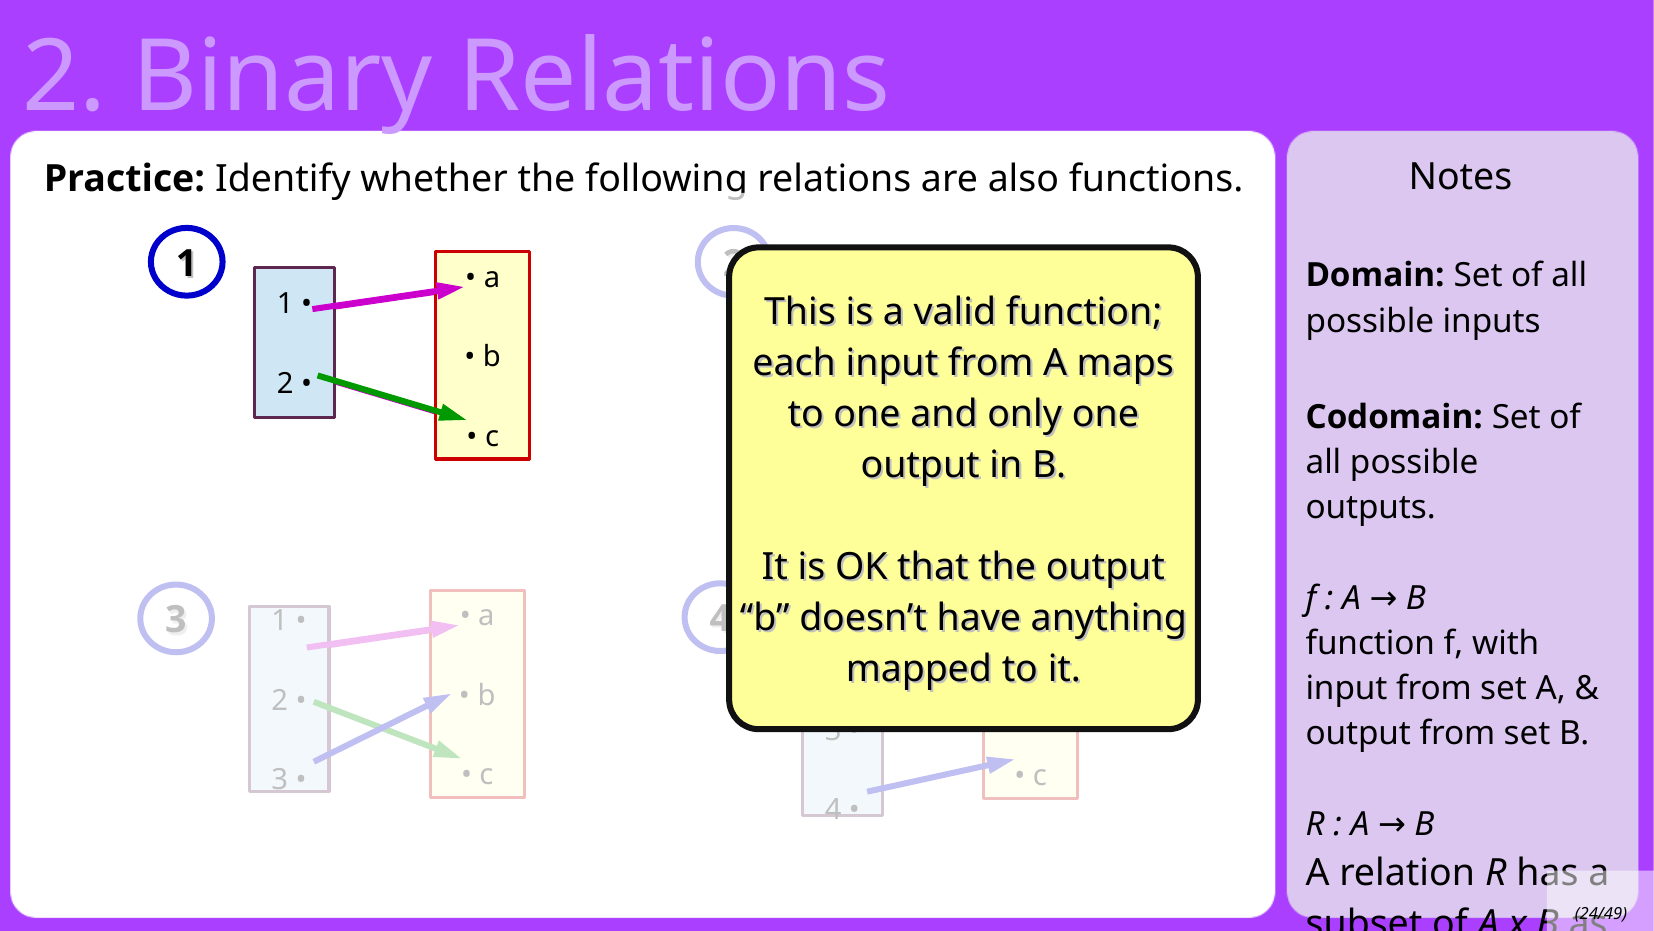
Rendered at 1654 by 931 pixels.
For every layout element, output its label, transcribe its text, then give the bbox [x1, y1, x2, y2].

picture [1393, 918, 1403, 924]
title 2. Binary Relations [22, 13, 1511, 130]
text_box (<number>/49) [1546, 877, 1654, 931]
text_box This is a valid function; each input from A maps to one and only one output in B. It is OK that the output “b” doesn’t have anything mapped to it. [729, 247, 1198, 730]
text_box Notes Domain: Set of all possible inputs Codomain: Set of all possible outputs. f : A → B function f, with input from set A, & output from set B. R : A → B A relation R has a subset of A x B as its rule. [1290, 141, 1631, 819]
text_box 1 • 2 • [254, 267, 335, 418]
text_box Practice: Identify whether the following relations are also functions. [43, 151, 1261, 194]
text_box 1 [150, 227, 223, 296]
picture [1352, 918, 1364, 931]
picture [0, 0, 1654, 931]
text_box • a • b • c [435, 251, 530, 459]
text_box [84, 192, 1192, 875]
picture [1485, 913, 1492, 925]
picture [1437, 918, 1449, 931]
